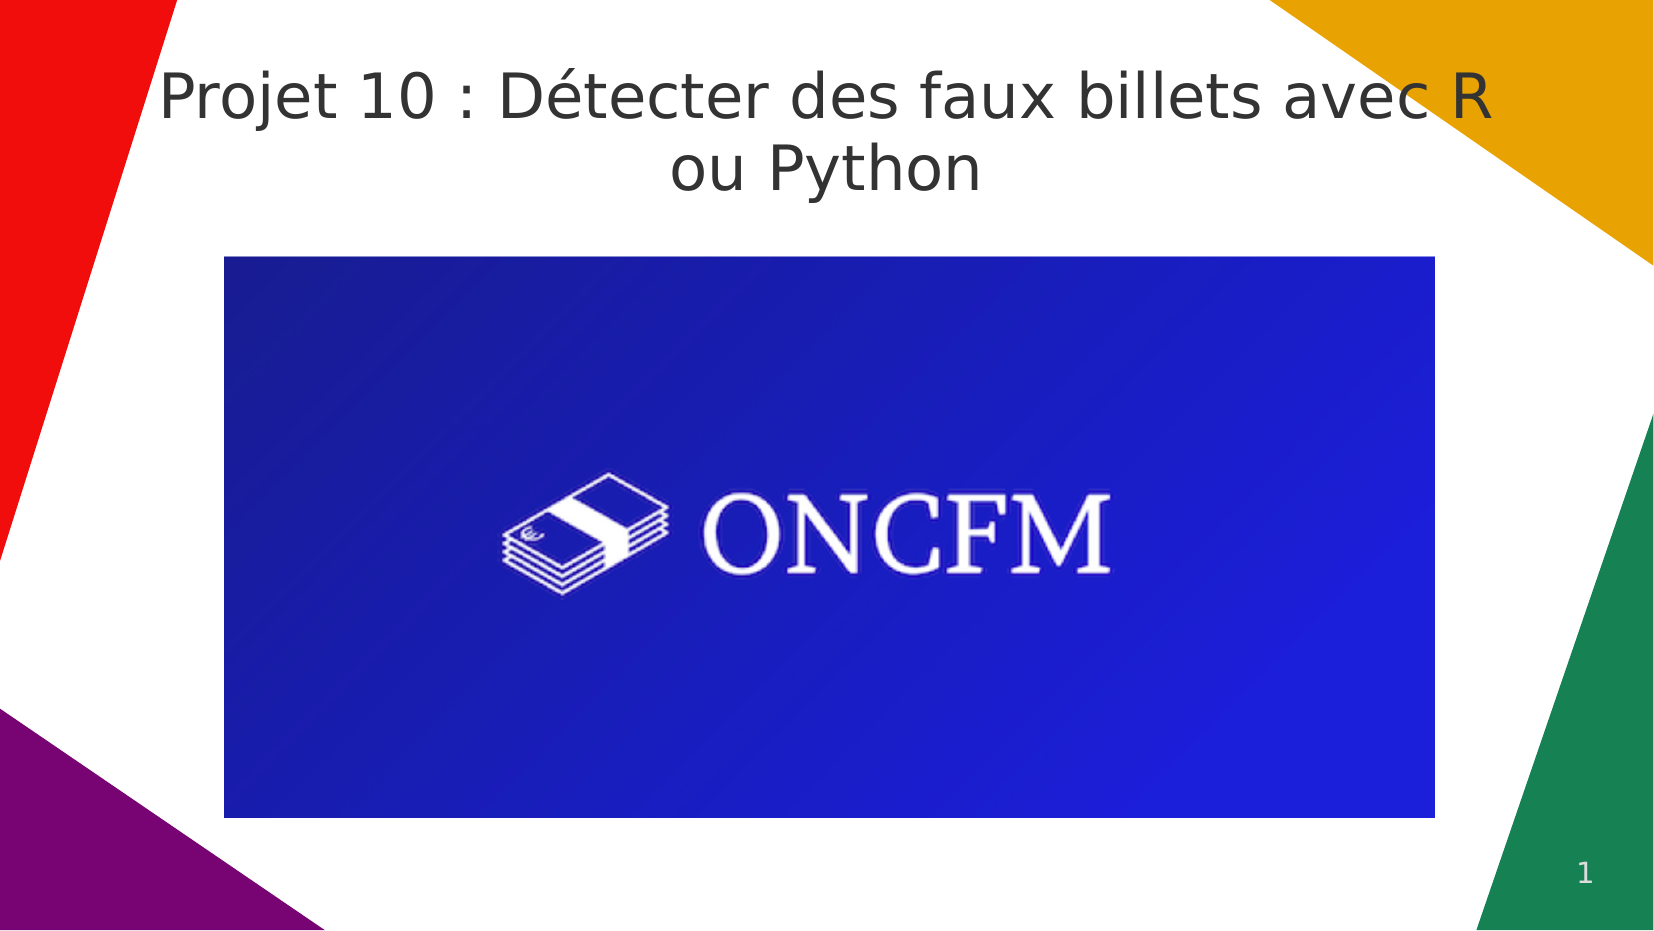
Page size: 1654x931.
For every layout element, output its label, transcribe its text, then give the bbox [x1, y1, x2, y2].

picture [203, 236, 1451, 827]
title Projet 10 : Détecter des faux billets avec R ou Python [118, 59, 1536, 207]
